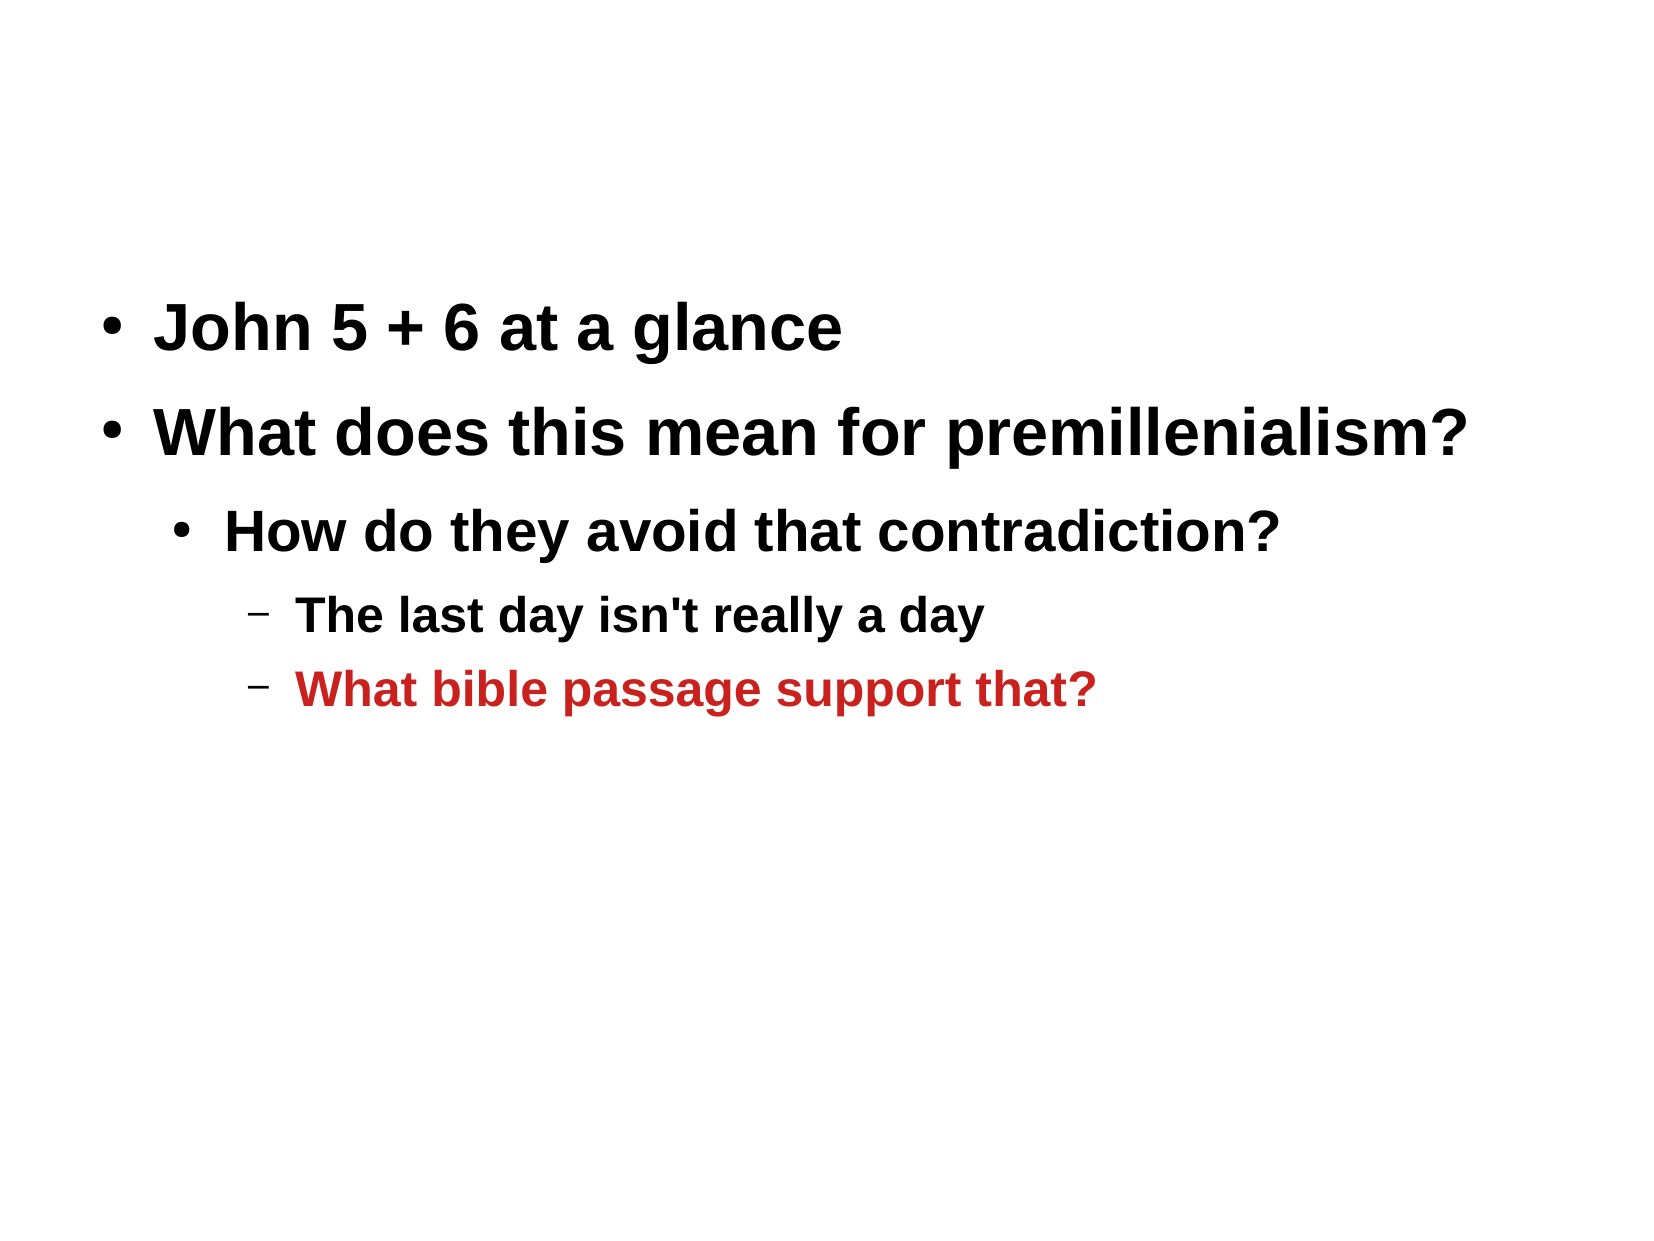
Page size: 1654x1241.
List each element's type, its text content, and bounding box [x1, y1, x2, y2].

list John 5 + 6 at a glance What does this mean for premillenialism? How do they avoid that contradiction? The last day isn't really a day What bible passage support that? [82, 290, 1571, 1109]
